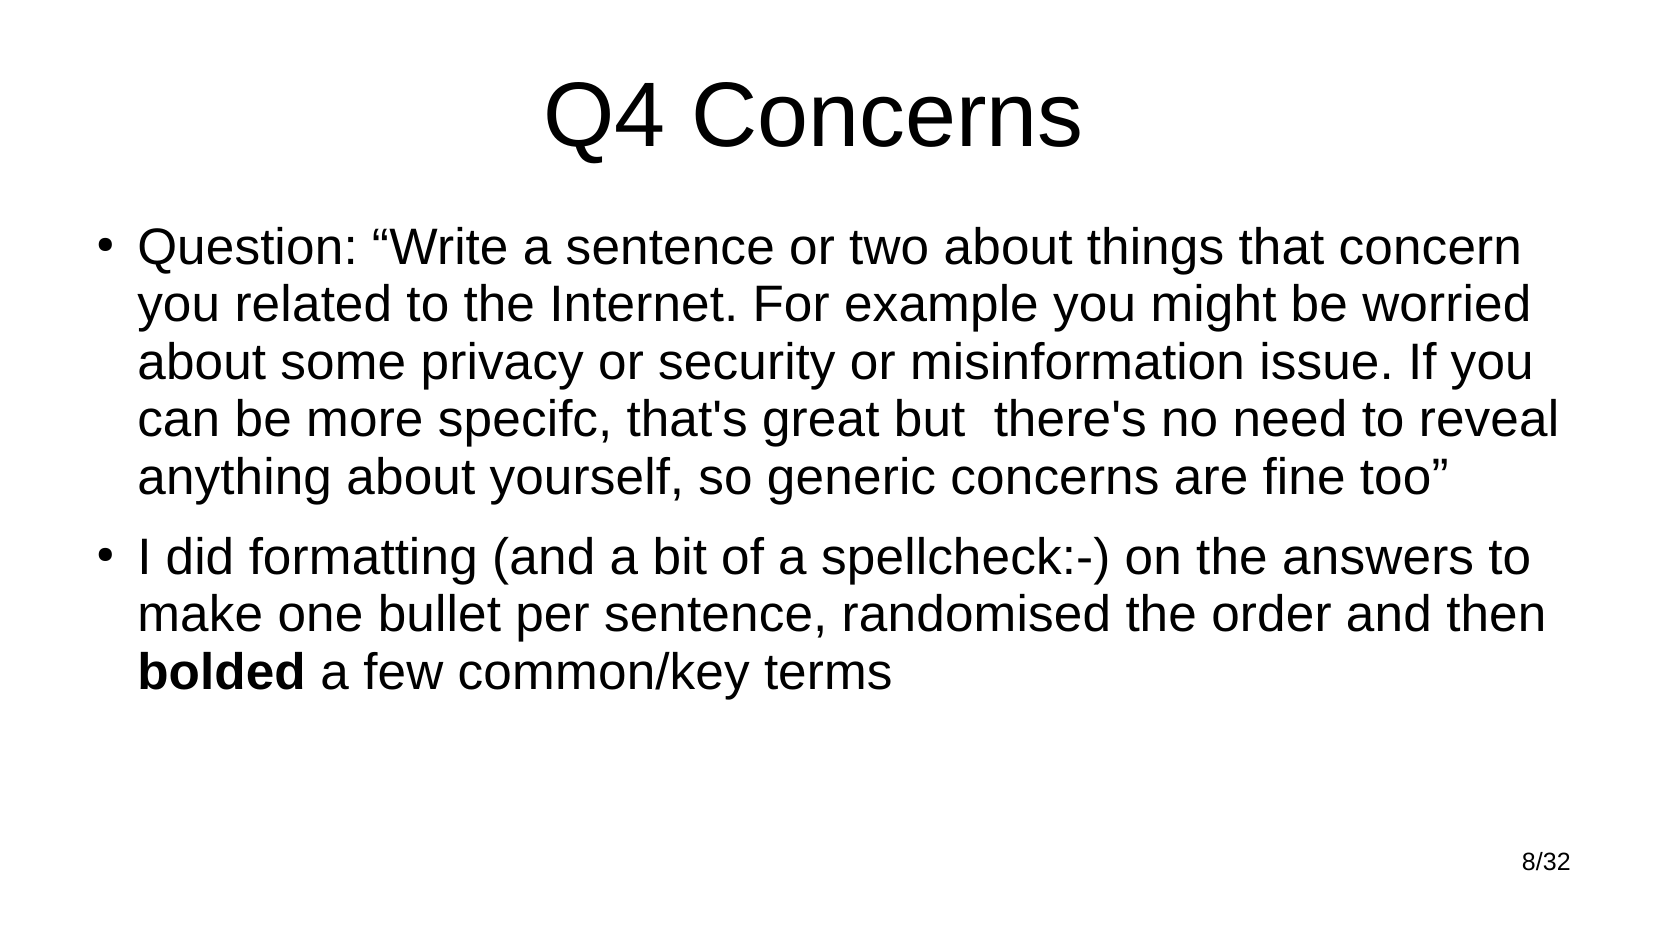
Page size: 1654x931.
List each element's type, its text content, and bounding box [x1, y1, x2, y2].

title Q4 Concerns [82, 37, 1571, 193]
list Question: “Write a sentence or two about things that concern you related to the Internet. For example you might be worried about some privacy or security or misinformation issue. If you can be more specifc, that's great but there's no need to reveal anything about yourself, so generic concerns are fine too” I did formatting (and a bit of a spellcheck:-) on the answers to make one bullet per sentence, randomised the order and then bolded a few common/key terms [82, 217, 1571, 758]
